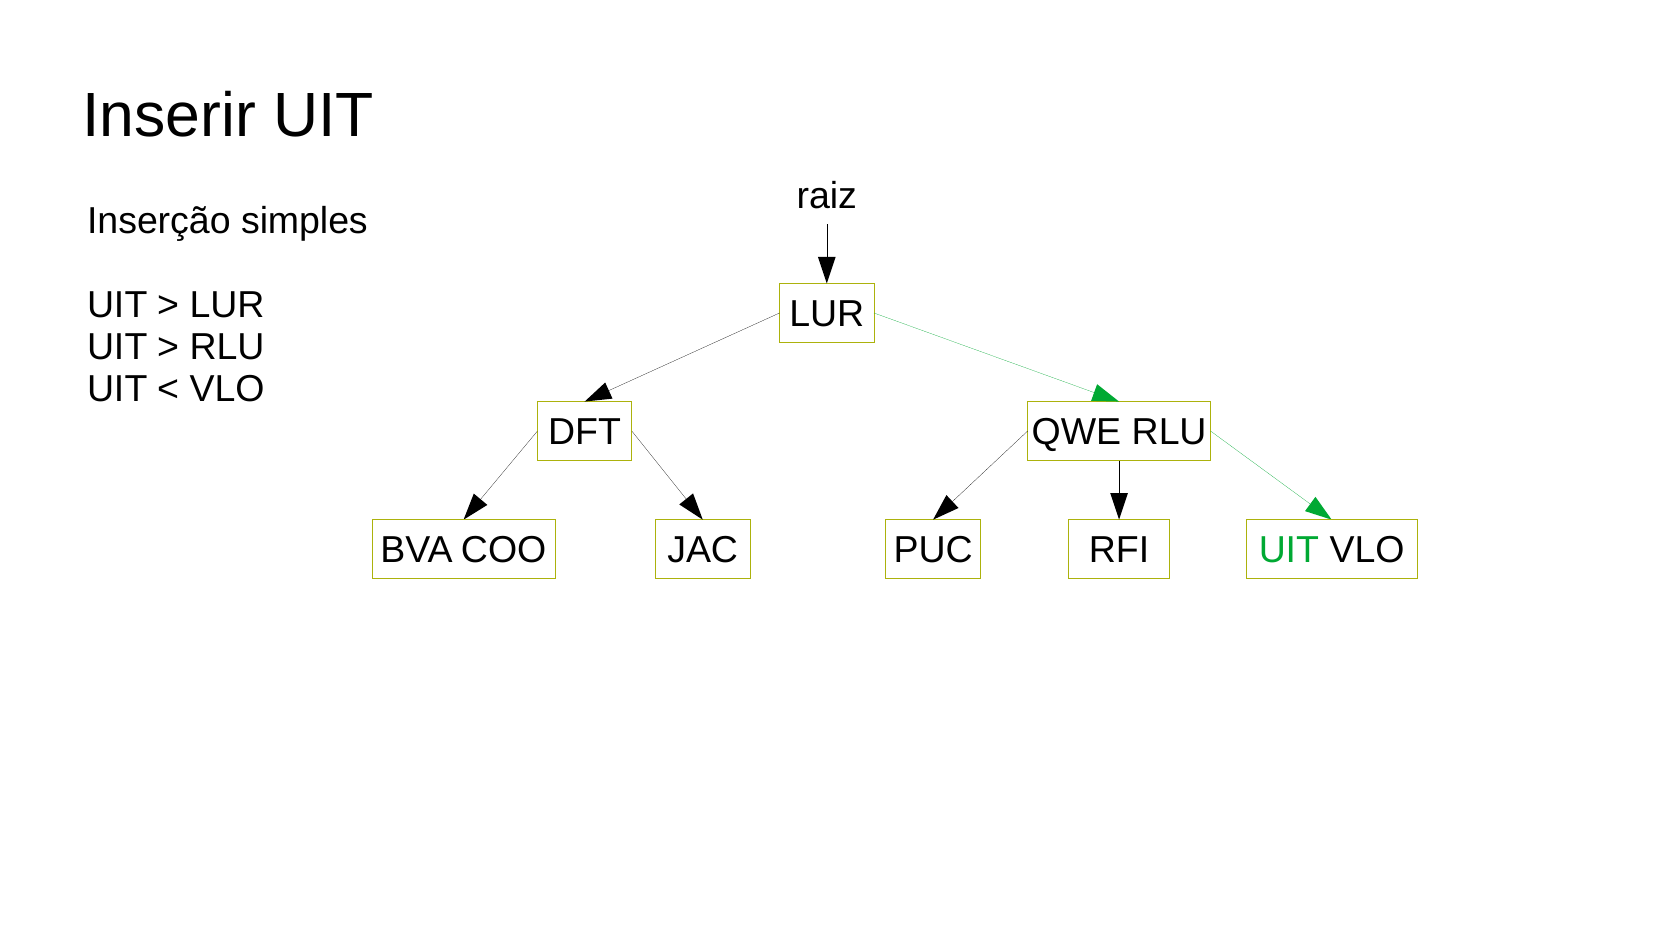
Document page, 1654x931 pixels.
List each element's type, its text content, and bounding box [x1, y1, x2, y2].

text_box LUR [779, 283, 875, 343]
text_box PUC [885, 519, 981, 579]
title Inserir UIT [82, 37, 1571, 193]
text_box Inserção simples UIT > LUR UIT > RLU UIT < VLO [72, 192, 383, 418]
text_box QWE RLU [1027, 401, 1211, 461]
text_box BVA COO [372, 519, 556, 579]
text_box UIT VLO [1246, 519, 1418, 579]
text_box DFT [537, 401, 632, 461]
text_box RFI [1068, 519, 1170, 579]
text_box JAC [655, 519, 751, 579]
text_box raiz [781, 167, 872, 225]
